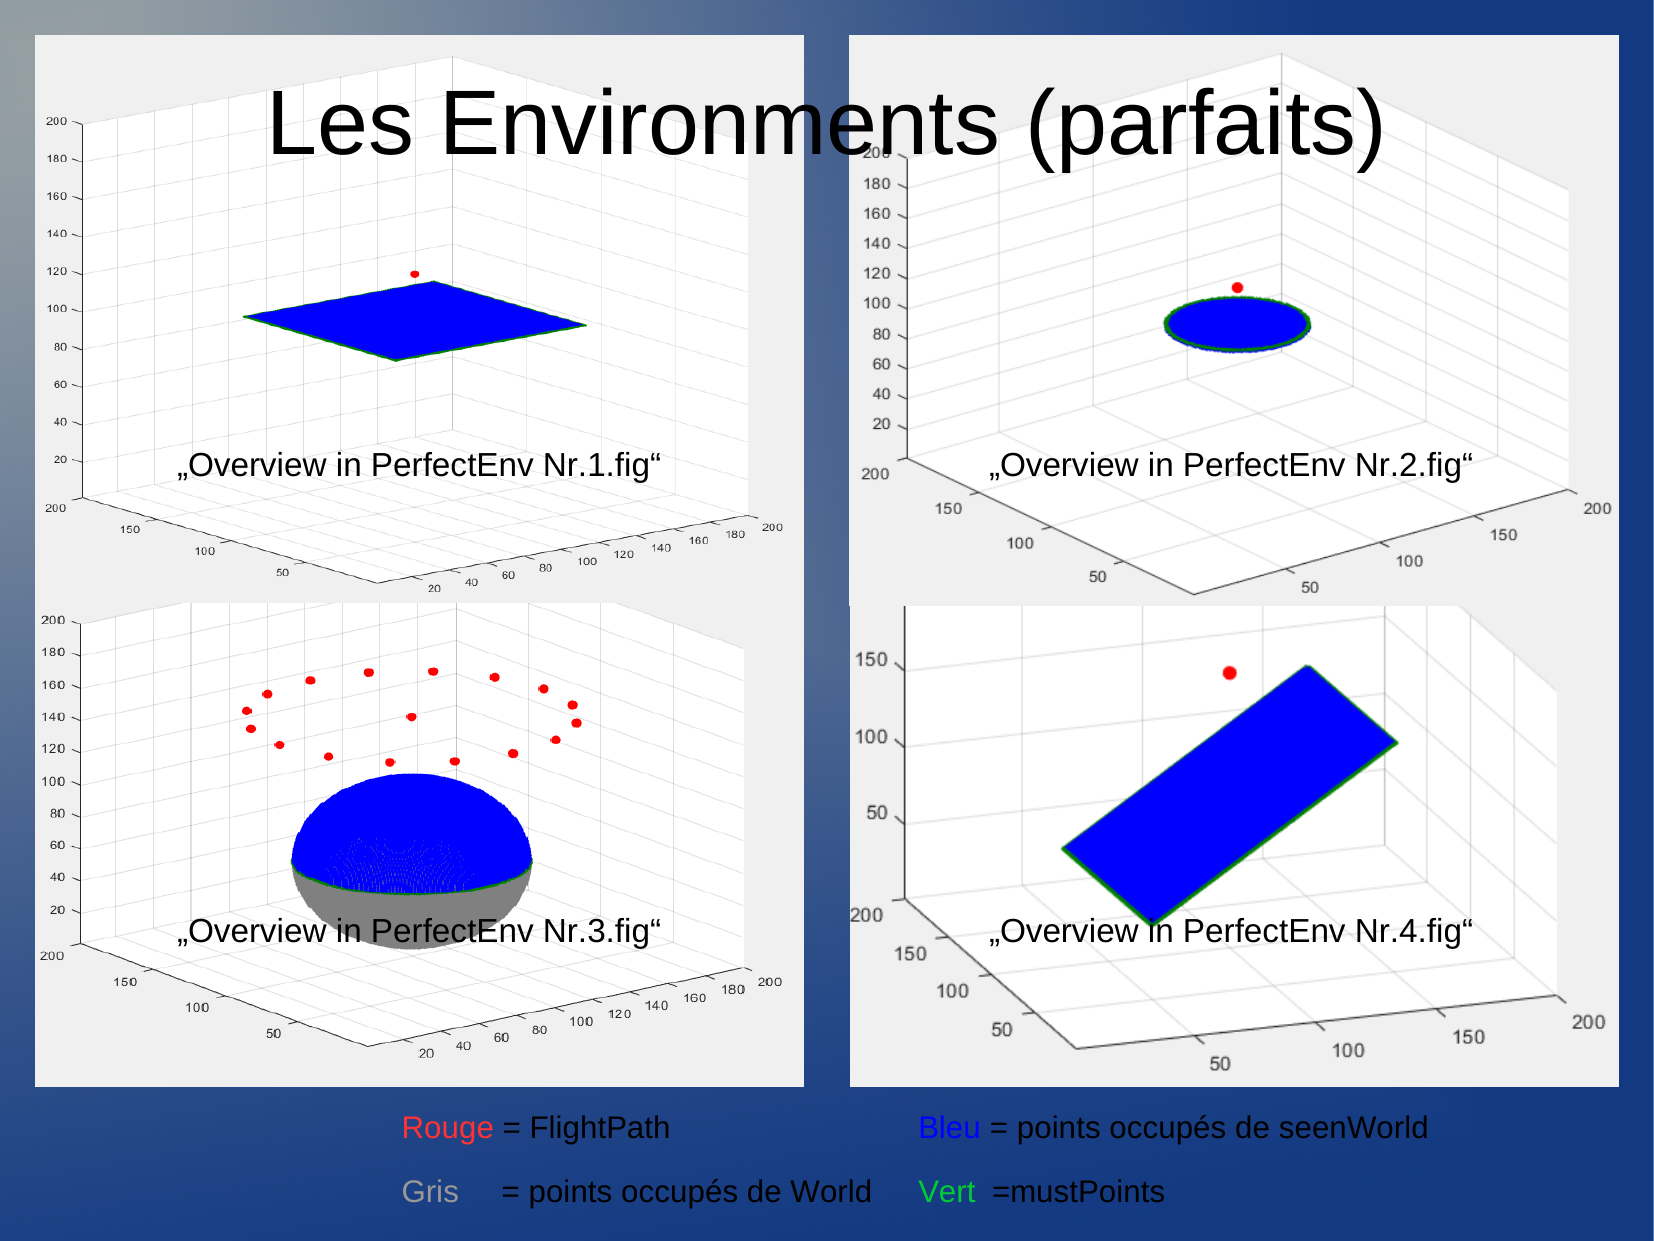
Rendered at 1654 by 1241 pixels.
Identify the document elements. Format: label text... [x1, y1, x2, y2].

list „Overview in PerfectEnv Nr.1.fig“ „Overview in PerfectEnv Nr.2.fig“ „Overview in PerfectEnv Nr.3.fig“ „Overview in PerfectEnv Nr.4.fig“ [106, 446, 1497, 1229]
picture [0, 0, 1654, 1241]
list Rouge = FlightPath Bleu = points occupés de seenWorld Gris = points occupés de World Vert =mustPoints [330, 1110, 1654, 1241]
title Les Environments (parfaits) [121, 19, 1534, 227]
